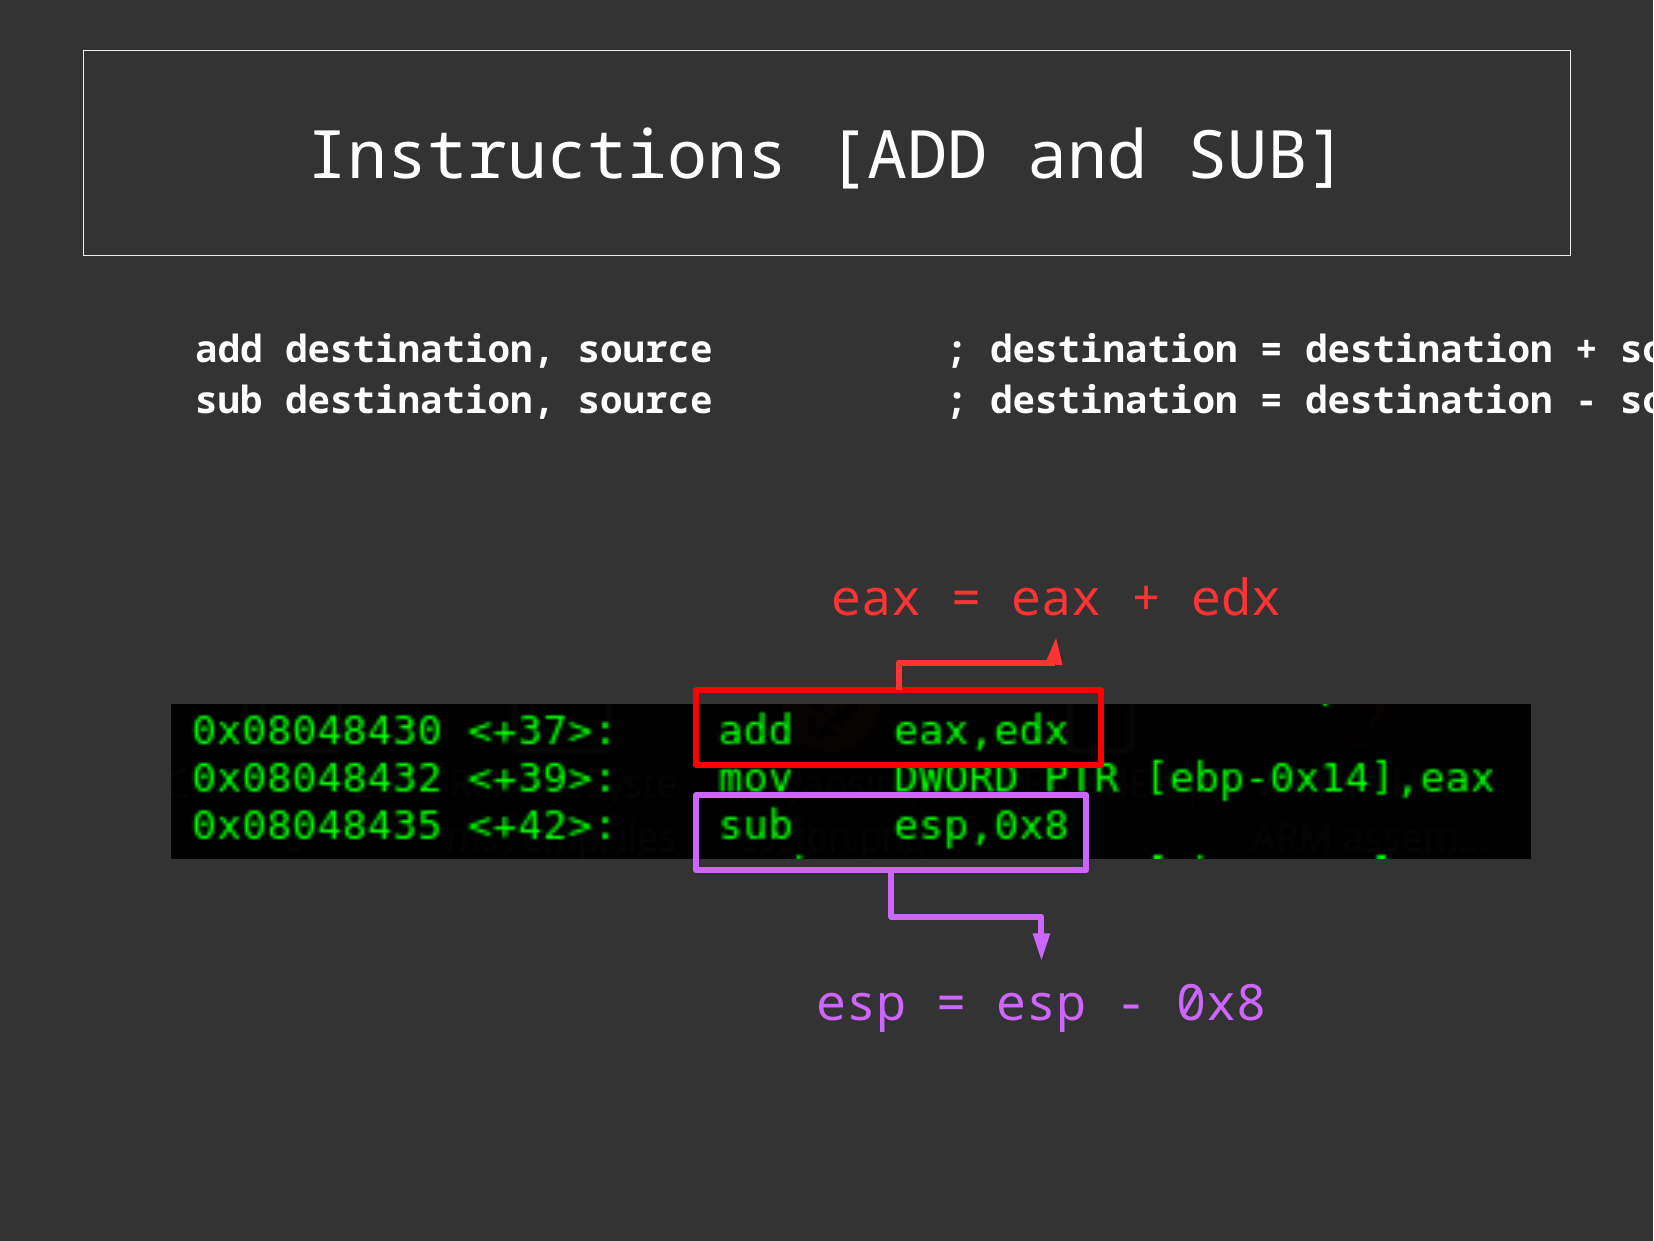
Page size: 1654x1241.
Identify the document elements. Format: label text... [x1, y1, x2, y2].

picture [171, 704, 1531, 859]
text_box add destination, source ; destination = destination + source sub destination, source ; destination = destination - source [180, 315, 1561, 405]
text_box Instructions [ADD and SUB] [83, 50, 1571, 256]
text_box esp = esp - 0x8 [801, 960, 1207, 1025]
picture [699, 798, 1083, 859]
text_box [60, 330, 240, 533]
picture [699, 704, 1098, 762]
text_box eax = eax + edx [816, 555, 1221, 620]
